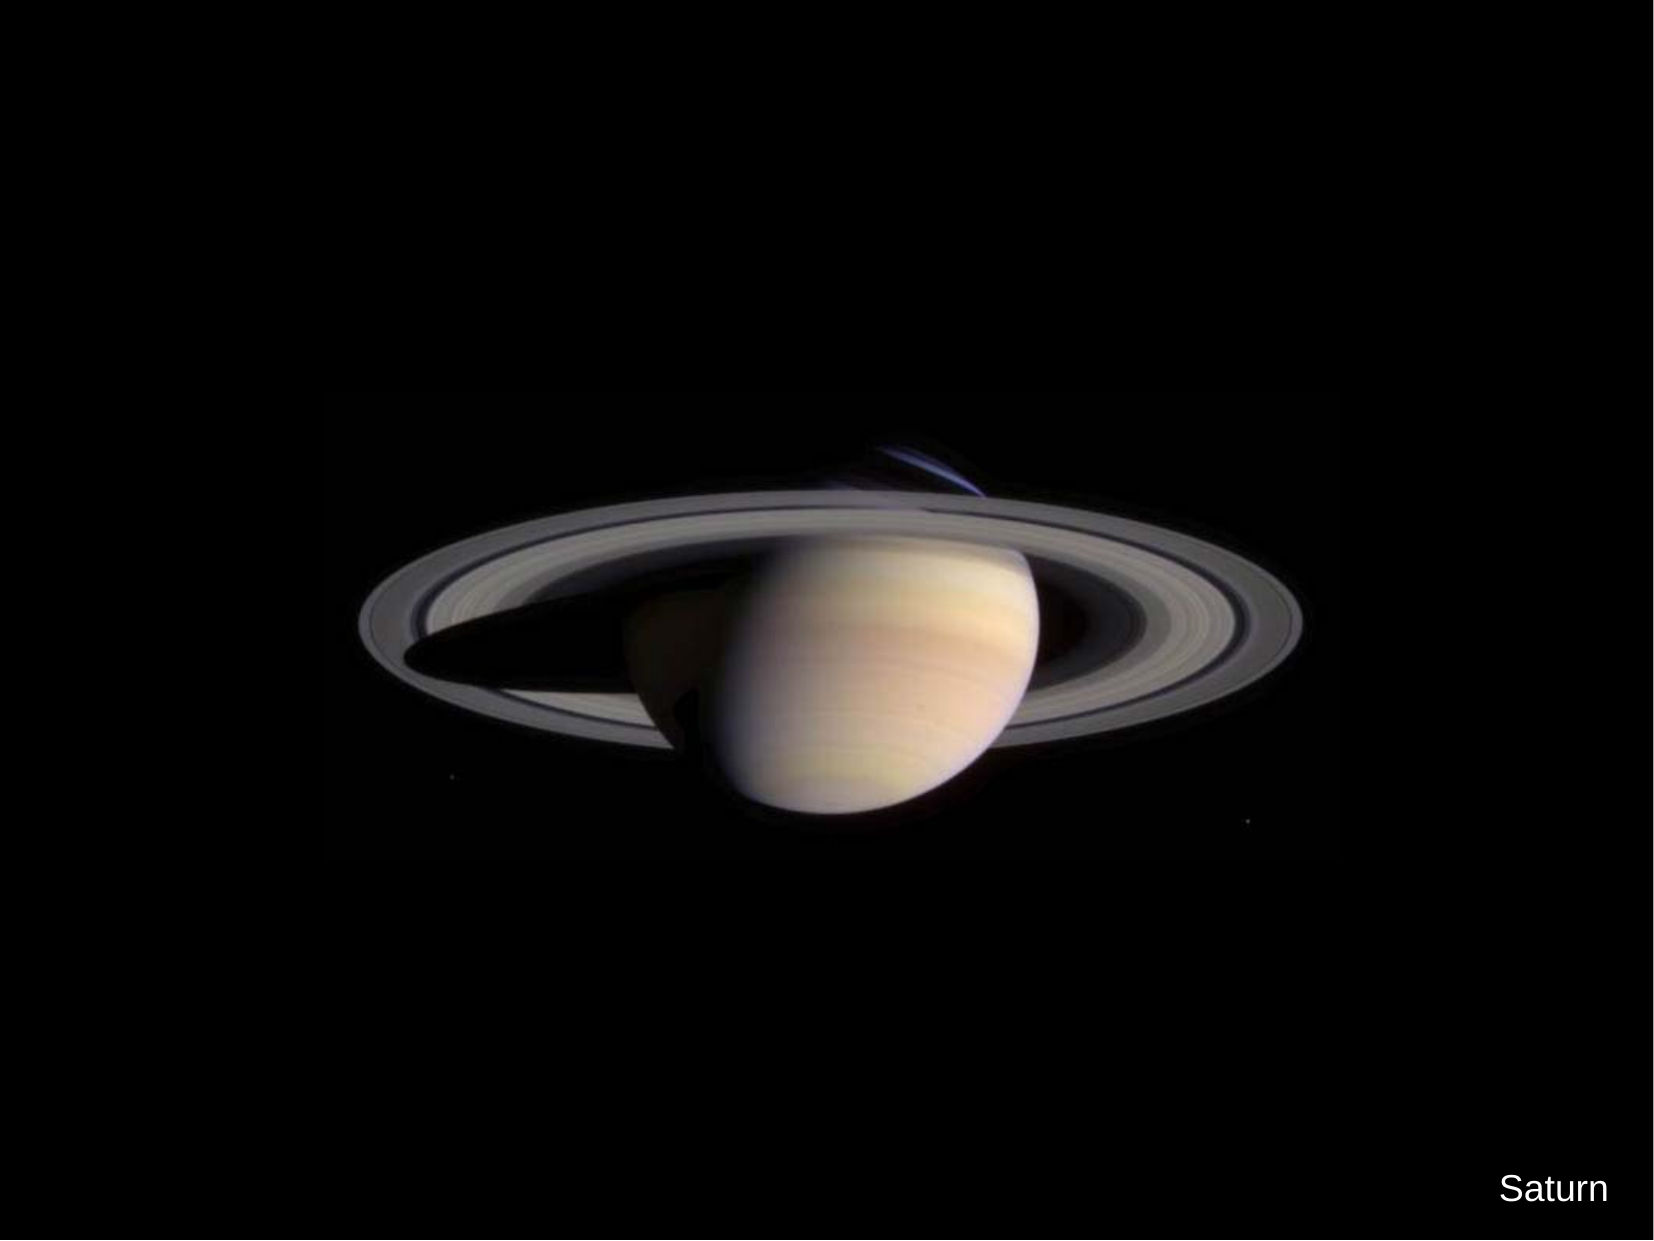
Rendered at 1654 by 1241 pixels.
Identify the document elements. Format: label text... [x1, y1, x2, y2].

picture [325, 392, 1342, 862]
text_box Saturn [0, 1163, 1624, 1221]
